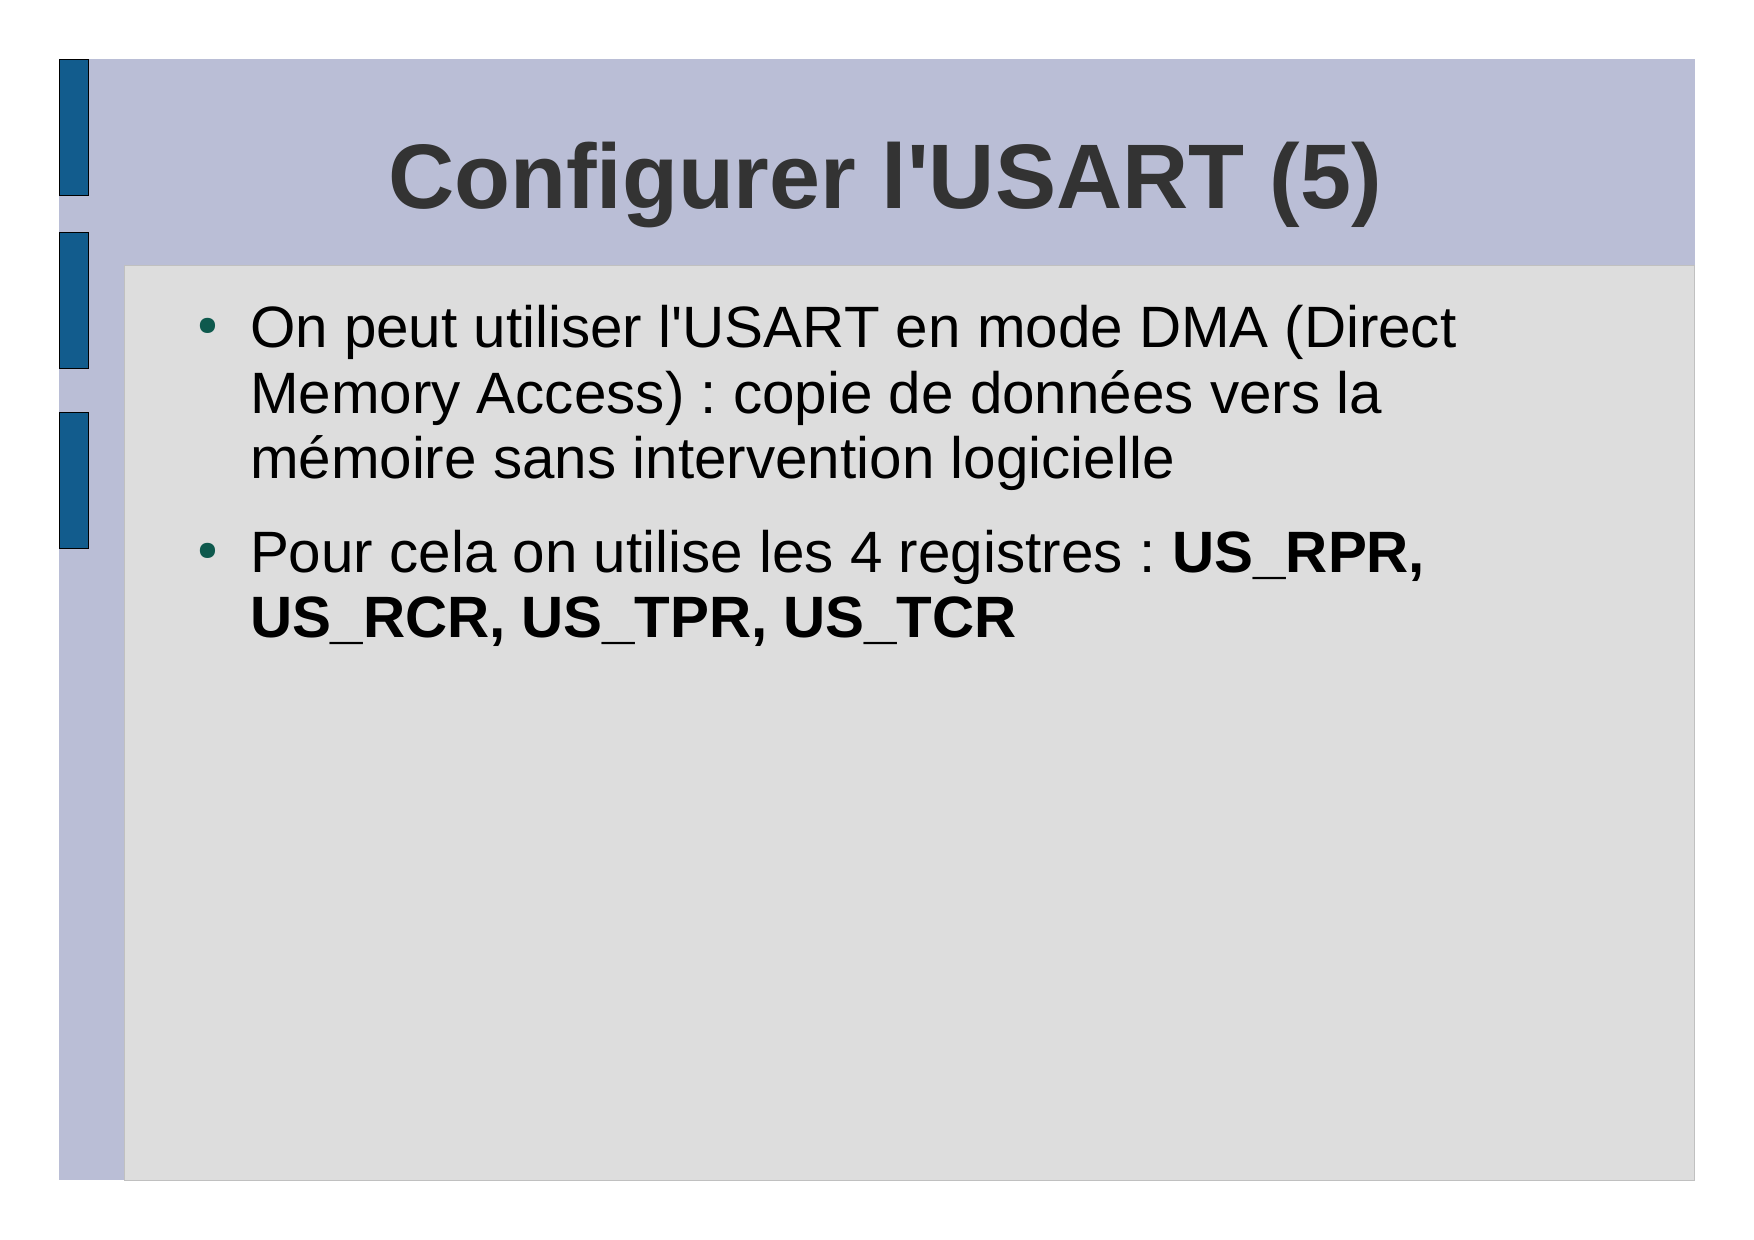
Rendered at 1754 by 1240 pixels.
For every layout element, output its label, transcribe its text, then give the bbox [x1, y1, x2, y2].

list On peut utiliser l'USART en mode DMA (Direct Memory Access) : copie de données vers la mémoire sans intervention logicielle Pour cela on utilise les 4 registres : US_RPR, US_RCR, US_TPR, US_TCR [179, 295, 1577, 1093]
title Configurer l'USART (5) [118, 88, 1654, 266]
